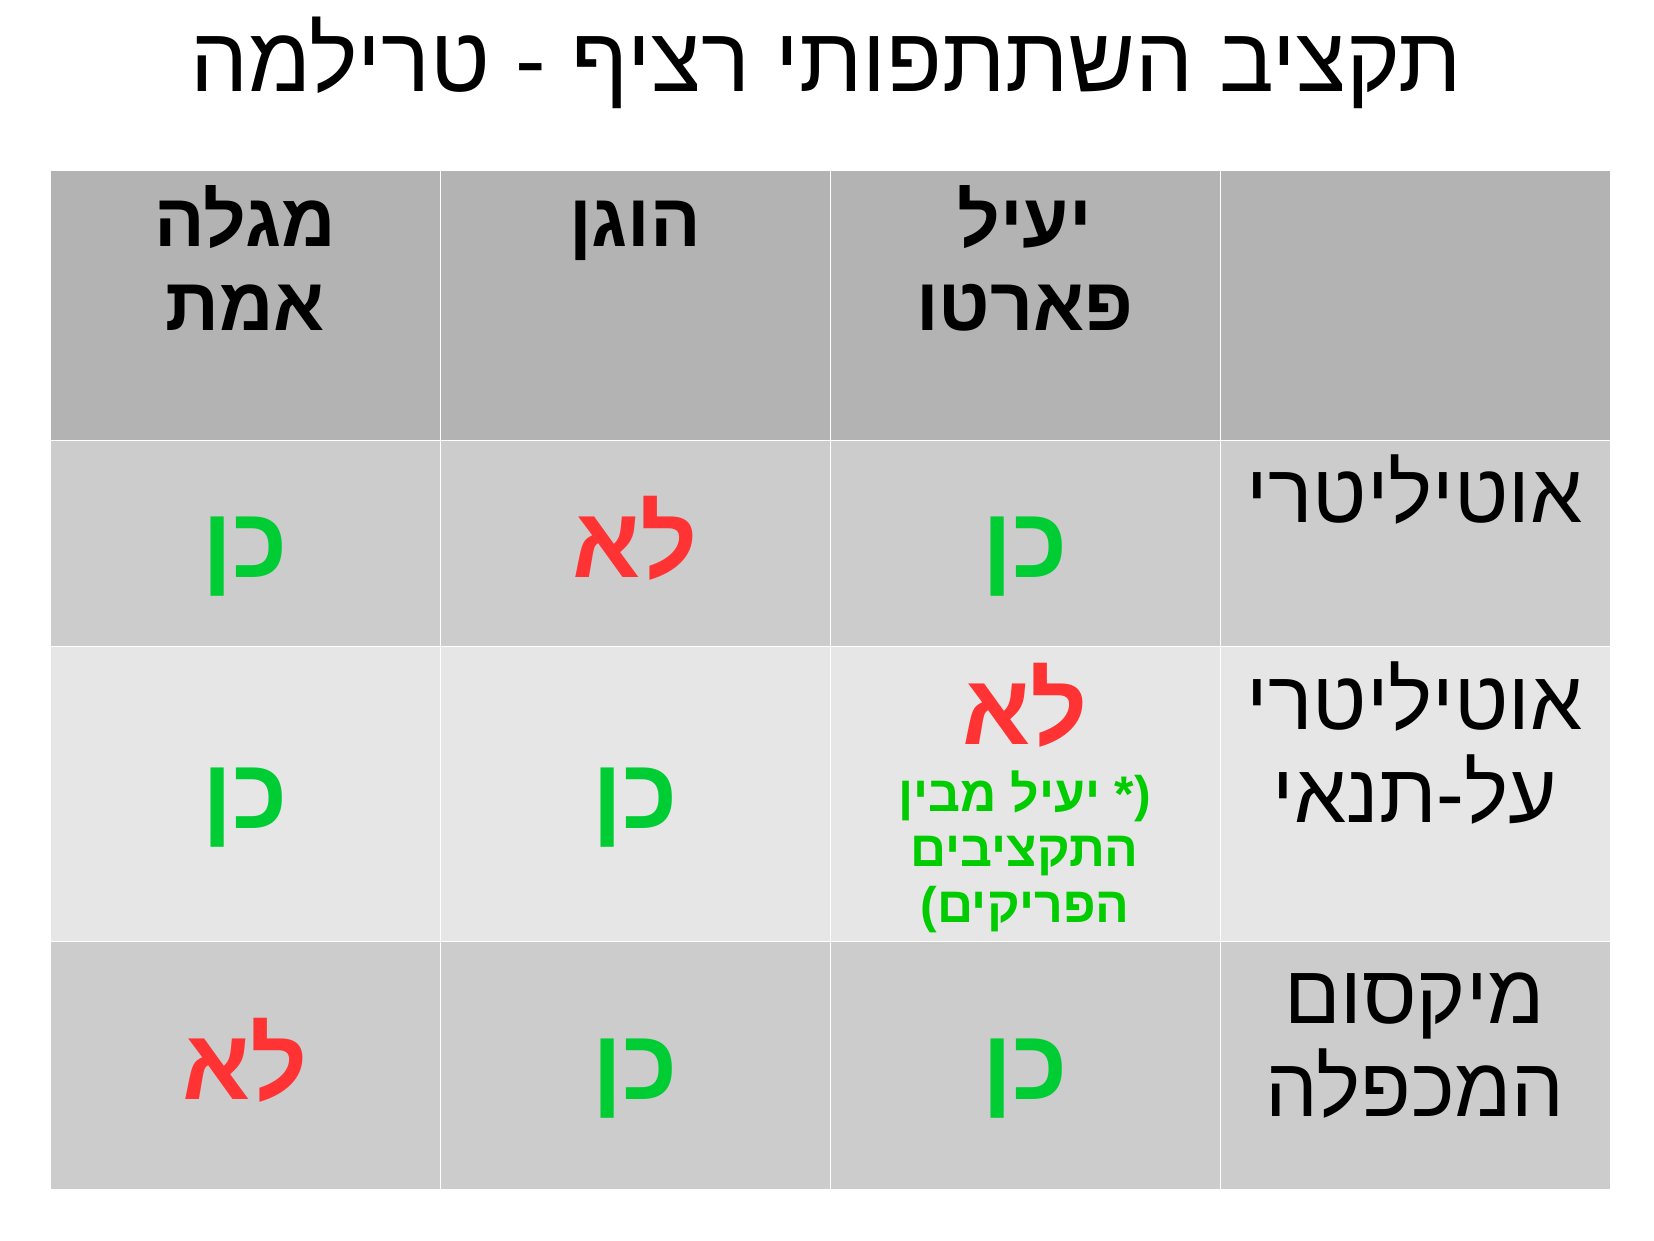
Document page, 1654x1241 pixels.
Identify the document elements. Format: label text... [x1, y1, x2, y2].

table_header יעיל פארטו [831, 171, 1220, 440]
table_header מגלה אמת [51, 171, 440, 440]
table_cell אוטיליטרי על-תנאי [1221, 647, 1610, 941]
table_cell כן [441, 942, 830, 1189]
table_cell לא [51, 942, 440, 1189]
title תקציב השתתפותי רציף - טרילמה [0, 0, 1654, 136]
table_cell כן [831, 441, 1220, 646]
table_cell לא (* יעיל מבין התקציבים הפריקים) [831, 647, 1220, 941]
table_cell מיקסום המכפלה [1221, 942, 1610, 1189]
table_cell לא [441, 441, 830, 646]
table_cell כן [51, 647, 440, 941]
table_header [1221, 171, 1610, 440]
table_cell אוטיליטרי [1221, 441, 1610, 646]
table_header הוגן [441, 171, 830, 440]
table_cell כן [51, 441, 440, 646]
table_cell כן [831, 942, 1220, 1189]
table_cell כן [441, 647, 830, 941]
